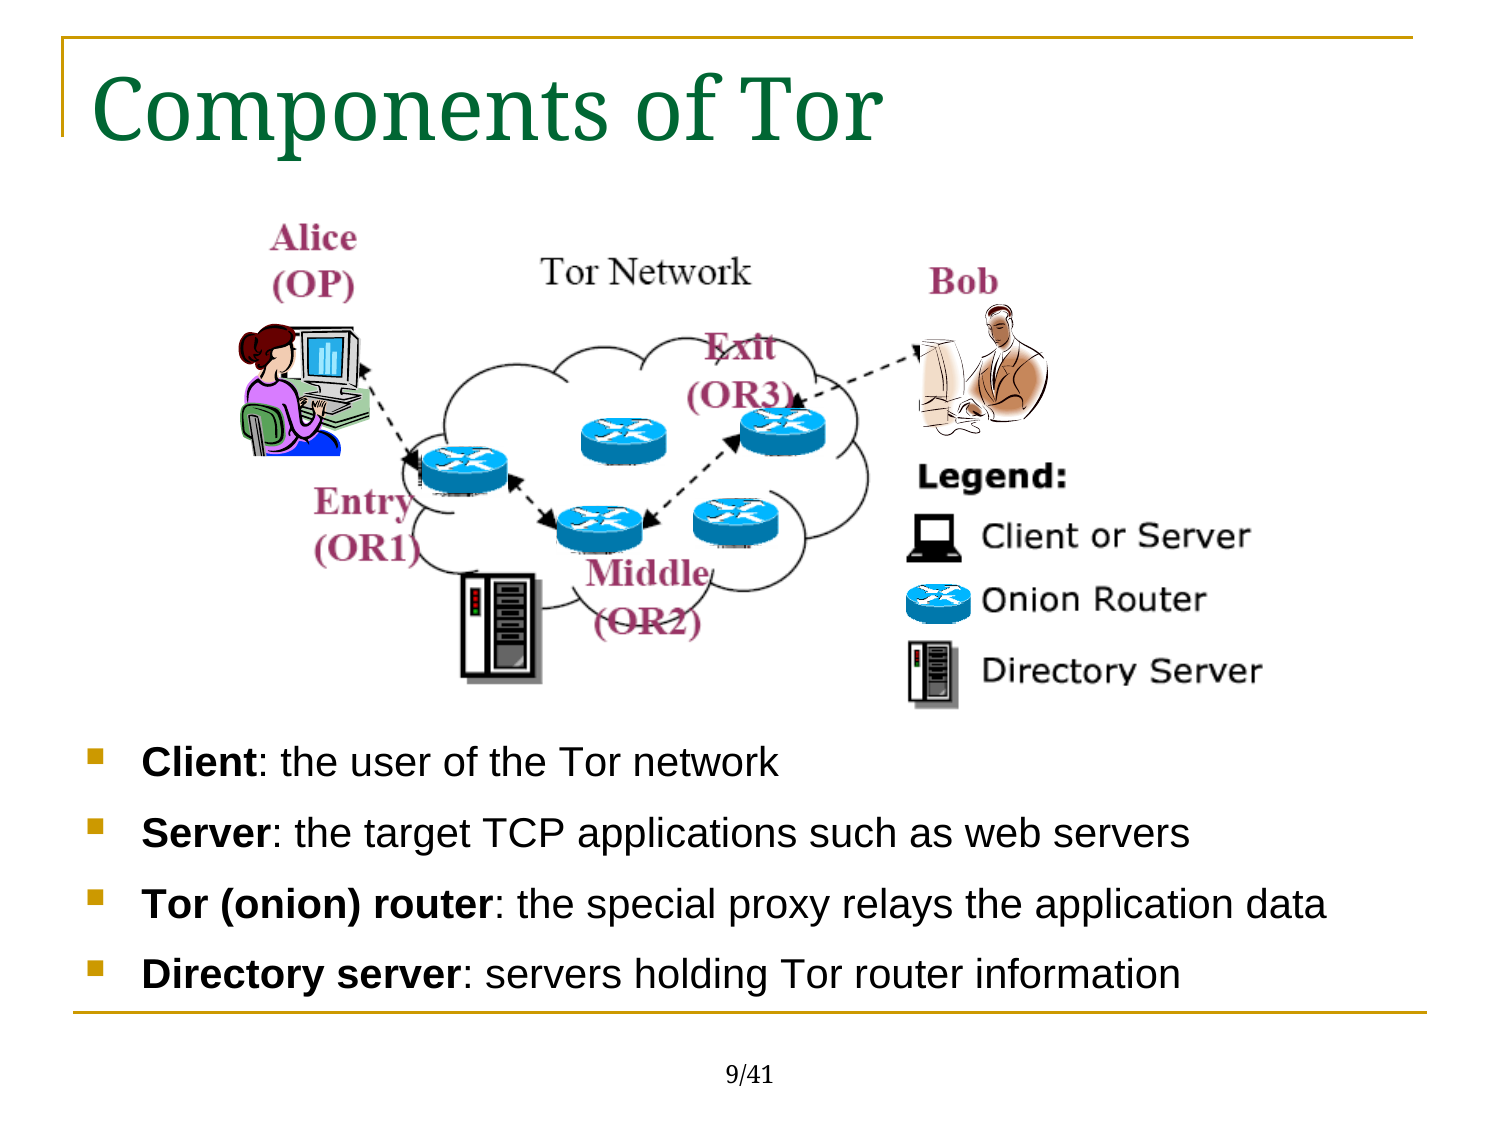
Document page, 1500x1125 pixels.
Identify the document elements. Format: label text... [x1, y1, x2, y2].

list Client: the user of the Tor network Server: the target TCP applications such as web servers Tor (onion) router: the special proxy relays the application data Directory server: servers holding Tor router information [70, 737, 1421, 1032]
text_box <number>/41 [512, 1032, 988, 1101]
picture [238, 202, 1285, 726]
title Components of Tor [75, 45, 1426, 233]
